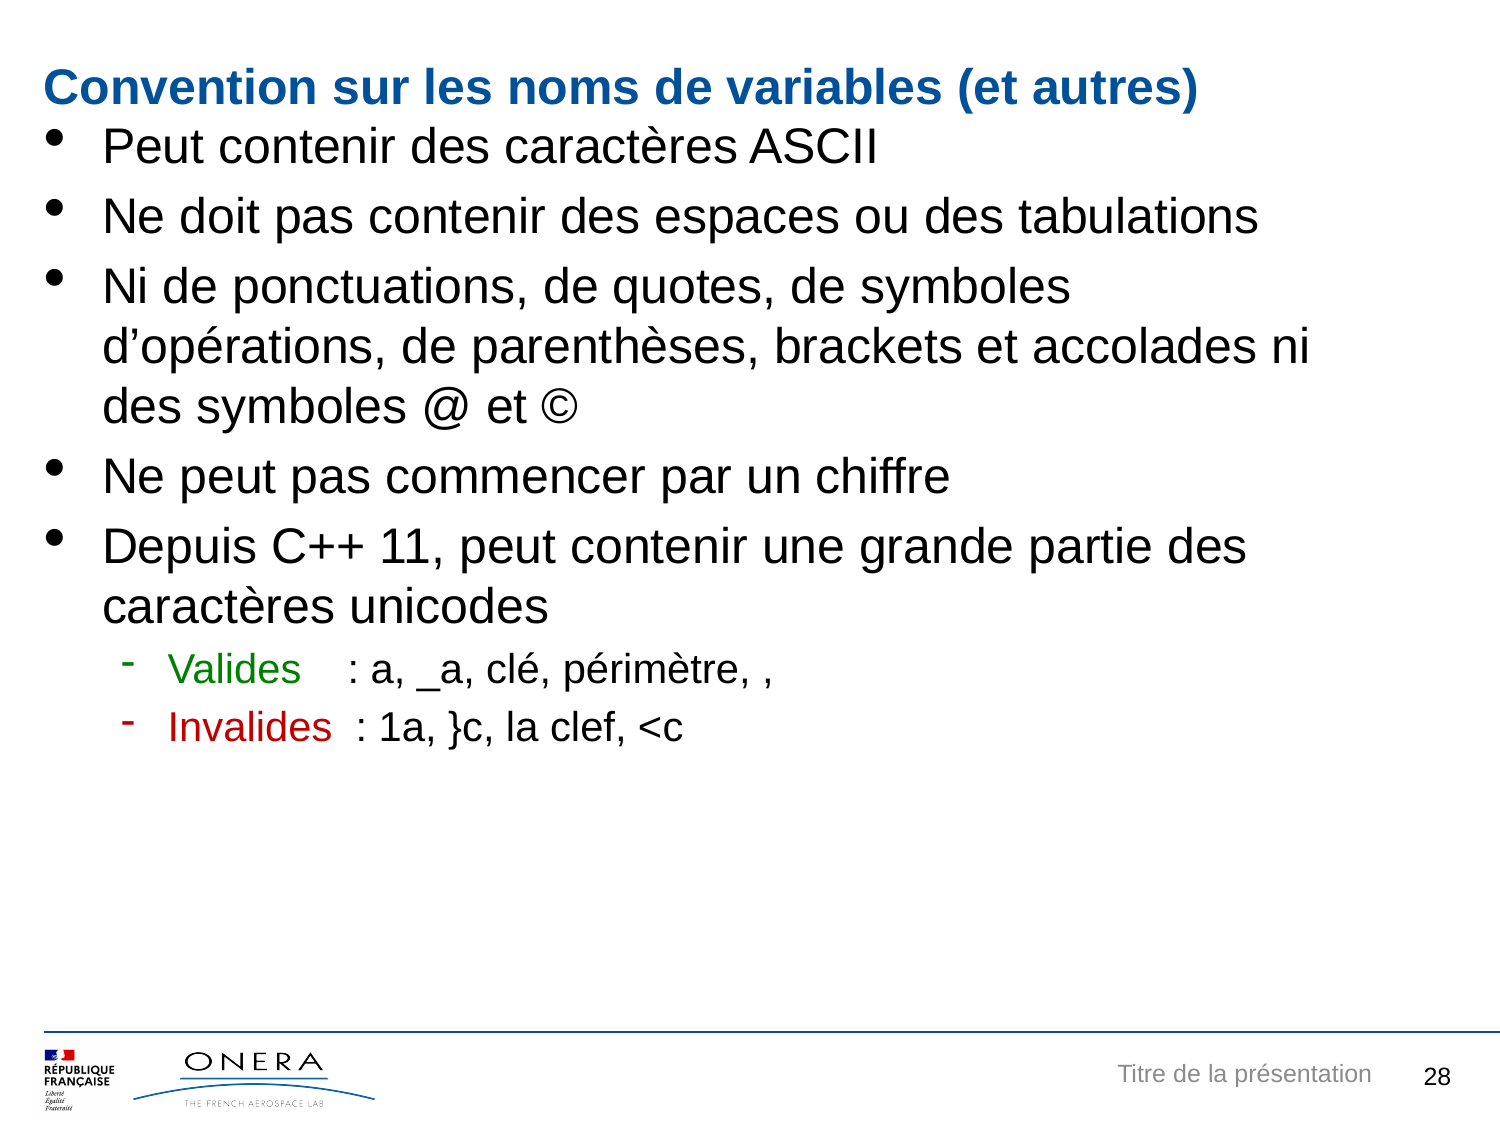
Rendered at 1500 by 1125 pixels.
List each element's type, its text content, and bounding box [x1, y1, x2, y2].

text_box Convention sur les noms de variables (et autres) [43, 0, 1486, 169]
picture [133, 1052, 375, 1107]
picture [34, 1039, 125, 1121]
text_box Titre de la présentation [466, 1042, 1388, 1103]
text_box <numéro> [1374, 1025, 1500, 1125]
text_box Peut contenir des caractères ASCII Ne doit pas contenir des espaces ou des tabulations Ni de ponctuations, de quotes, de symboles d’opérations, de parenthèses, brackets et accolades ni des symboles @ et © Ne peut pas commencer par un chiffre Depuis C++ 11, peut contenir une grande partie des caractères unicodes Valides : a, _a, clé, périmètre, , Invalides : 1a, }c, la clef, <c [45, 113, 1321, 919]
